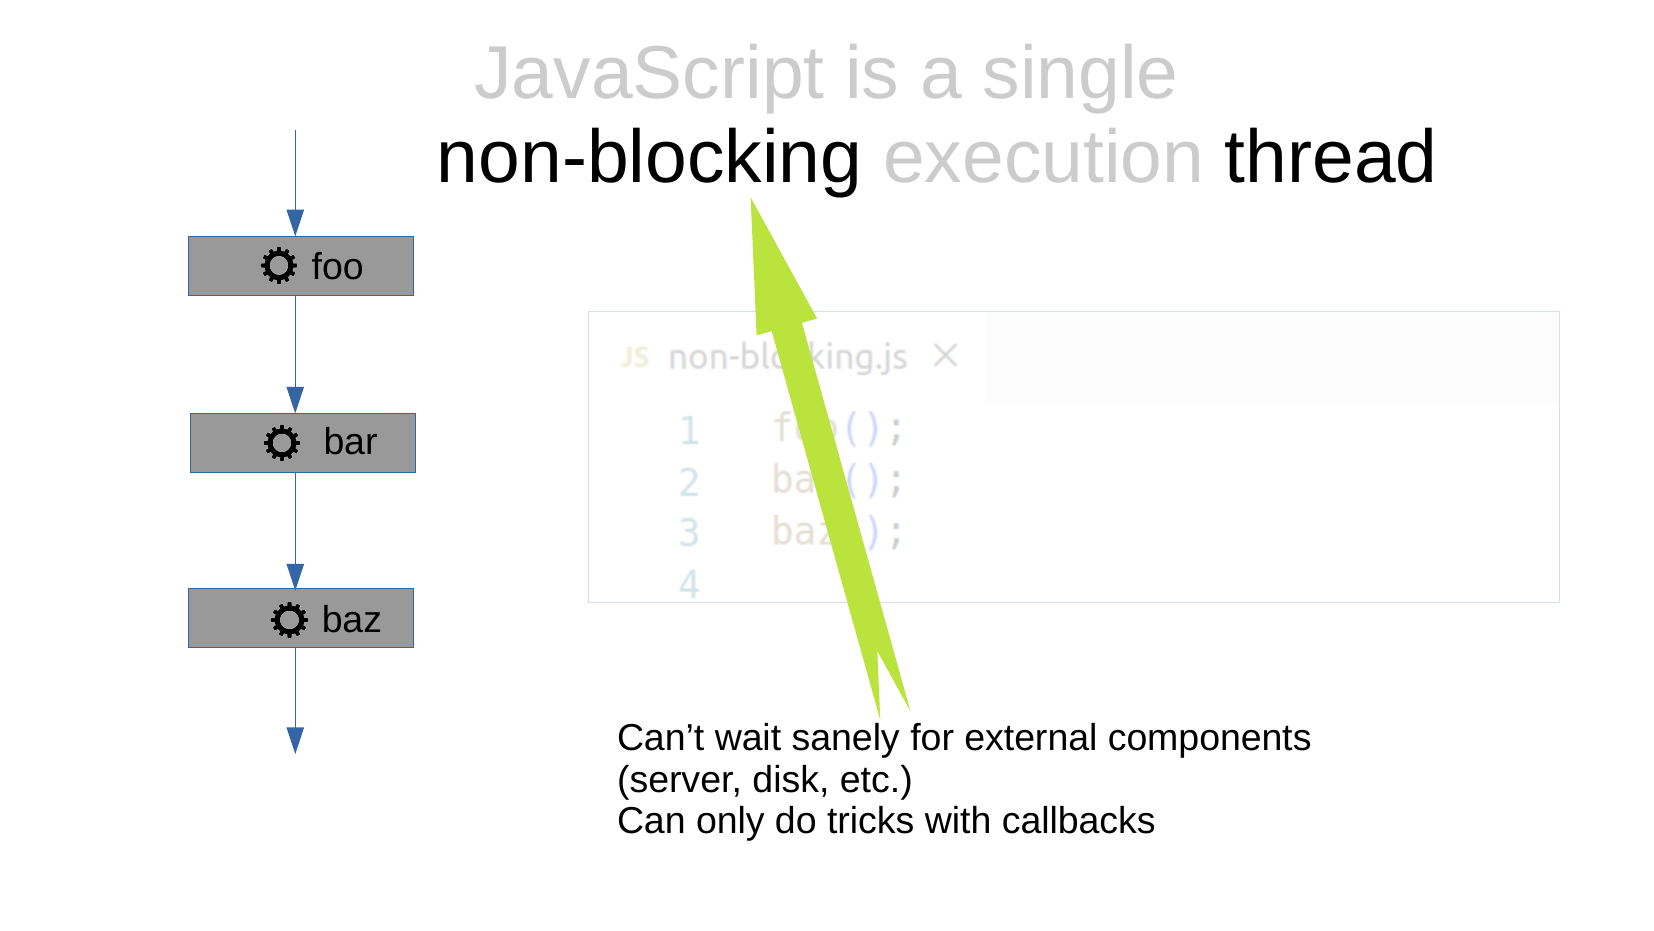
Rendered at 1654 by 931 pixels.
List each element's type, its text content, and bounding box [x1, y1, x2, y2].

text_box Can’t wait sanely for external components (server, disk, etc.) Can only do tricks with callbacks [602, 708, 1418, 850]
title JavaScript is a single non-blocking execution thread [82, 30, 874, 199]
text_box [188, 236, 414, 296]
text_box [437, 30, 1217, 296]
text_box bar [308, 413, 426, 471]
title JavaScript is a single non-blocking execution thread [1182, 30, 1571, 199]
text_box baz [307, 590, 424, 648]
text_box [190, 413, 416, 473]
picture [264, 425, 300, 461]
text_box [578, 197, 1571, 708]
picture [261, 247, 296, 284]
text_box foo [296, 238, 414, 296]
text_box [188, 588, 414, 648]
picture [271, 602, 308, 638]
